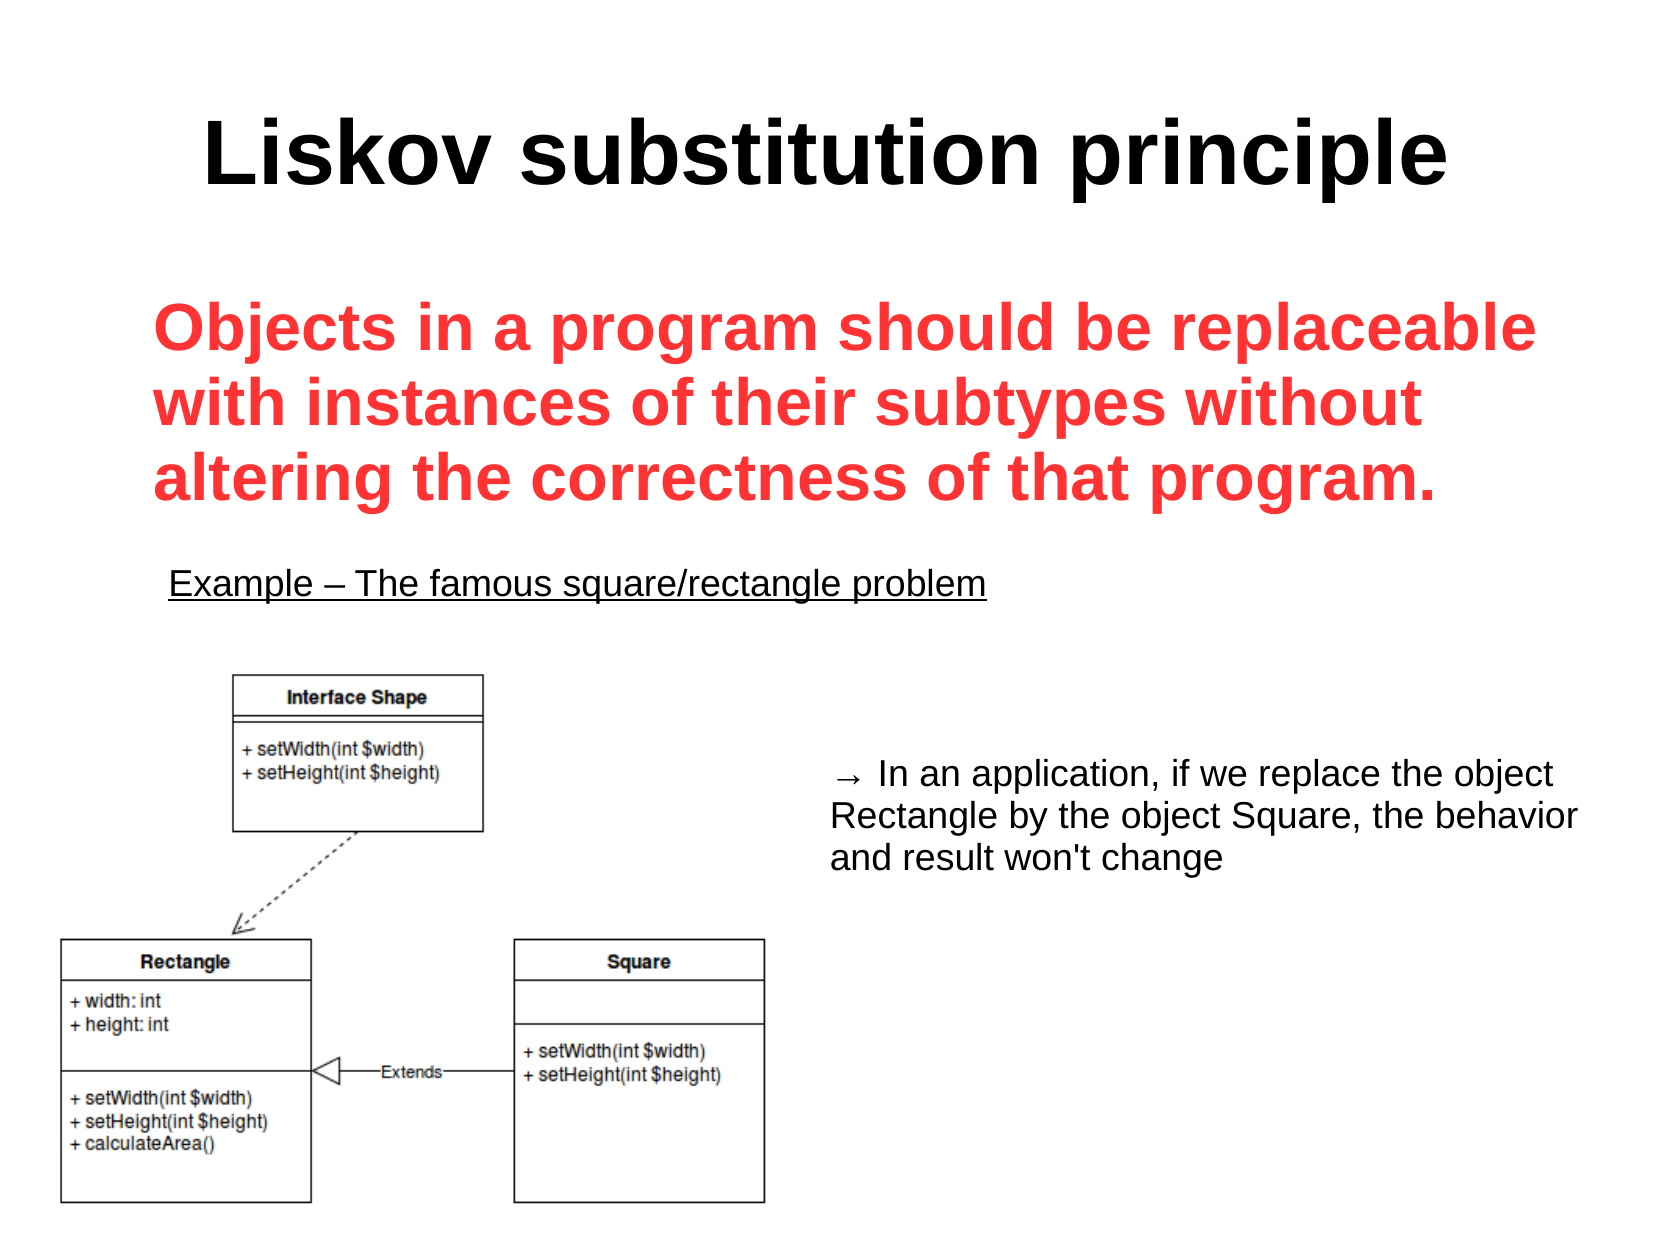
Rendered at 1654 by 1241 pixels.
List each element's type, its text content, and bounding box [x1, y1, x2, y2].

text_box → In an application, if we replace the object Rectangle by the object Square, the behavior and result won't change [814, 745, 1595, 886]
text_box Example – The famous square/rectangle problem [153, 555, 1430, 654]
list Objects in a program should be replaceable with instances of their subtypes without altering the correctness of that program. [82, 290, 1571, 1010]
title Liskov substitution principle [82, 49, 1571, 257]
picture [59, 673, 767, 1205]
